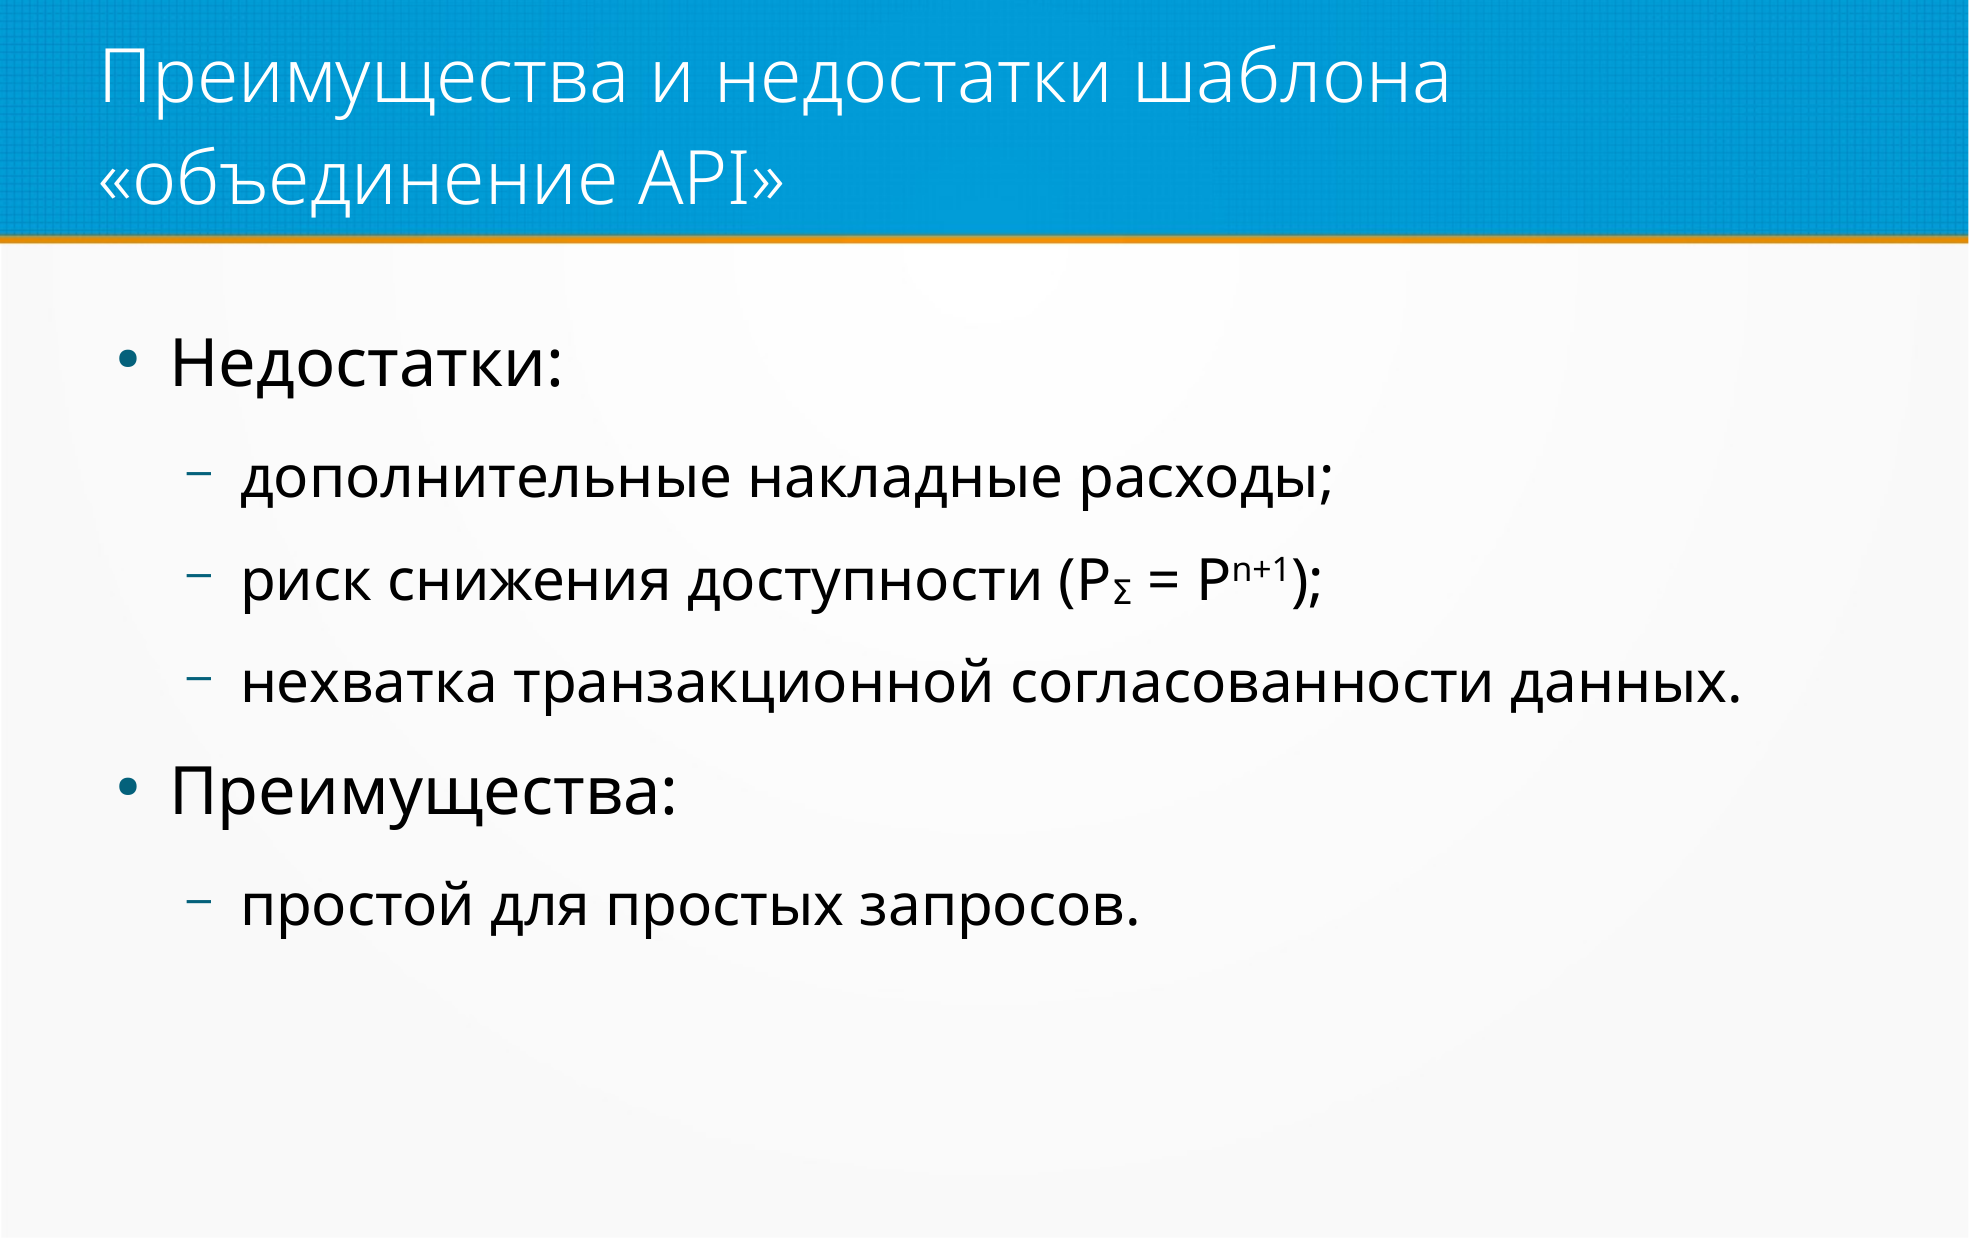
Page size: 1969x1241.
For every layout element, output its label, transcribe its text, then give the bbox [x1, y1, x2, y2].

title Преимущества и недостатки шаблона «объединение API» [98, 19, 1870, 227]
picture [0, 233, 1969, 1241]
list Недостатки: дополнительные накладные расходы; риск снижения доступности (PΣ = Pn+1); нехватка транзакционной согласованности данных. Преимущества: простой для простых запросов. [98, 315, 1861, 1081]
